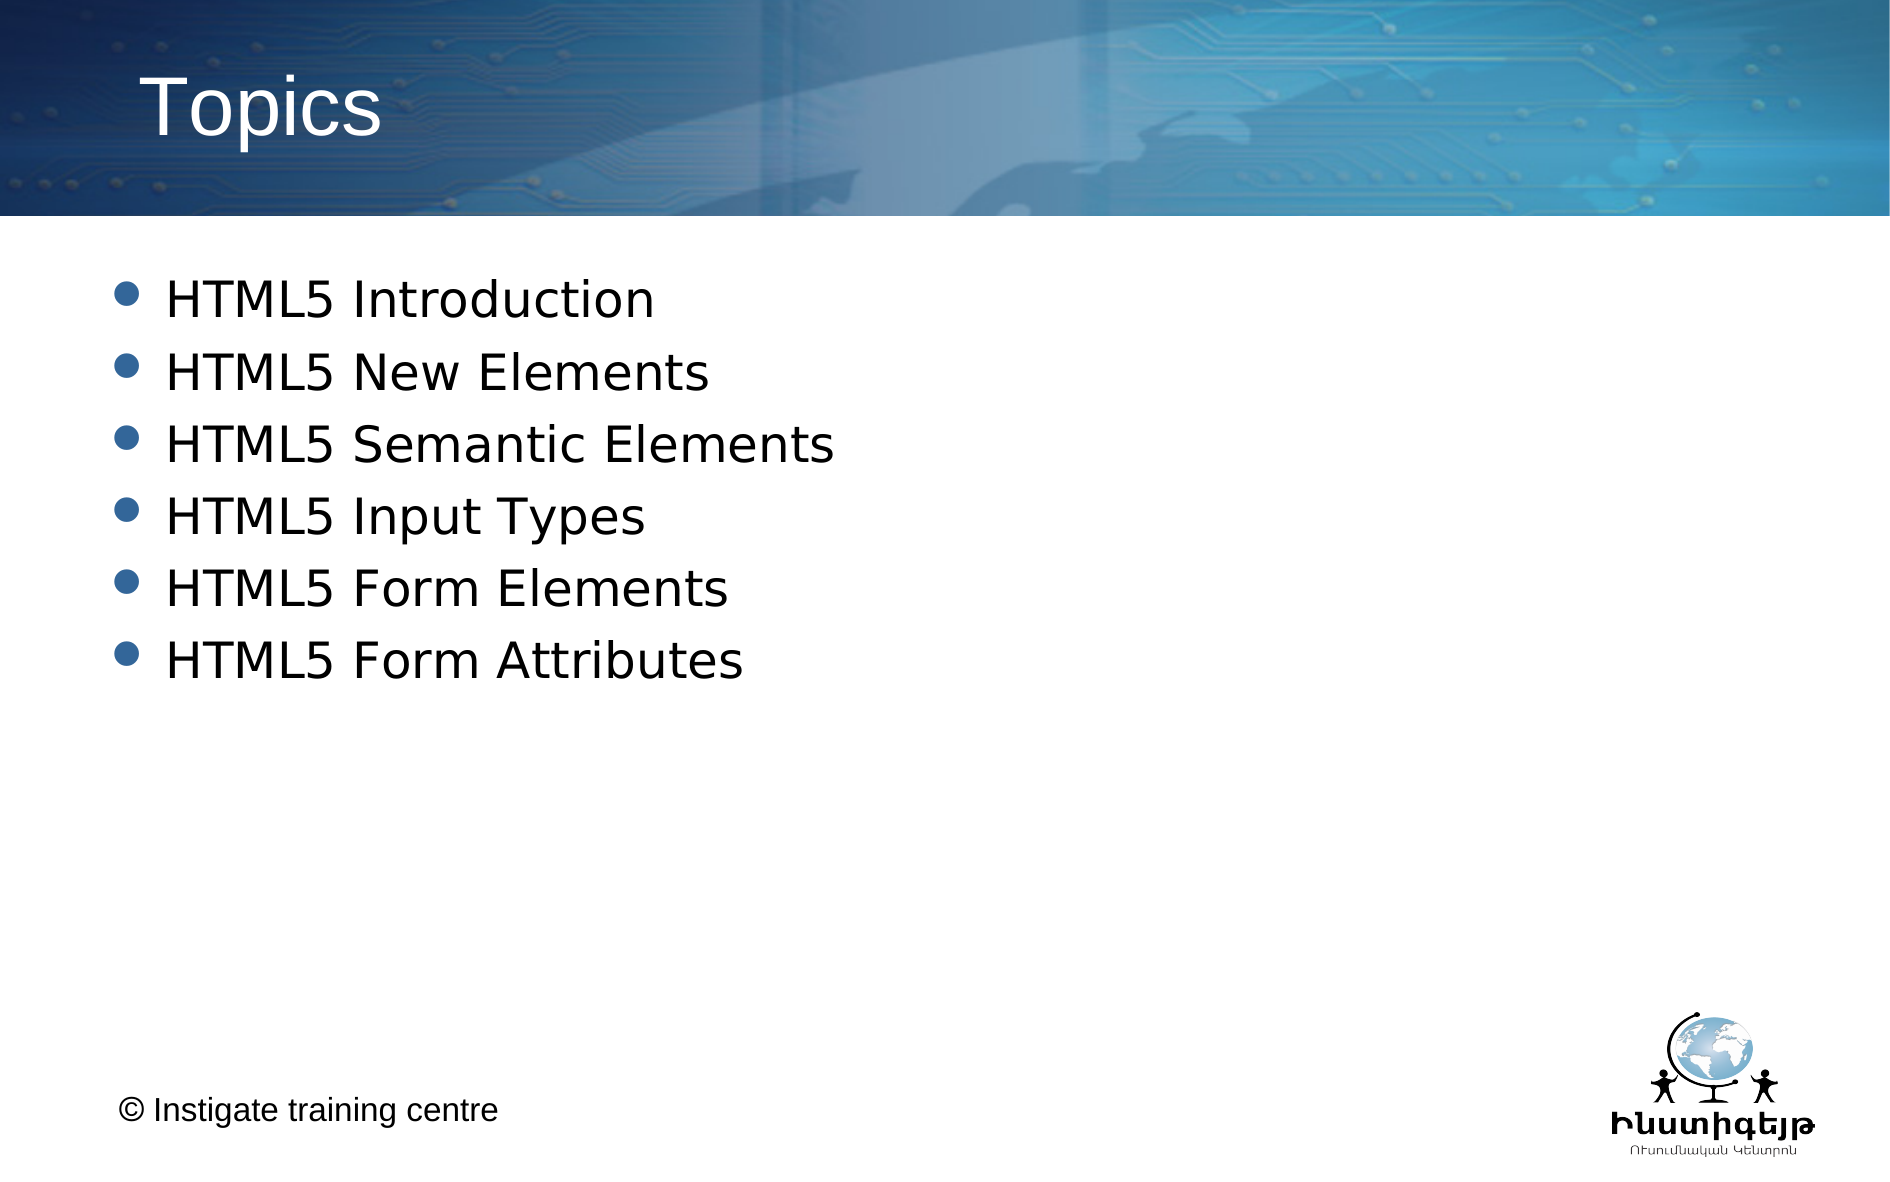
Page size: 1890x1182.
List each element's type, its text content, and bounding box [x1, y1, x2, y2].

picture [1612, 1012, 1815, 1157]
picture [0, 0, 1890, 216]
list HTML5 Introduction HTML5 New Elements HTML5 Semantic Elements HTML5 Input Types HTML5 Form Elements HTML5 Form Attributes [110, 276, 1801, 290]
